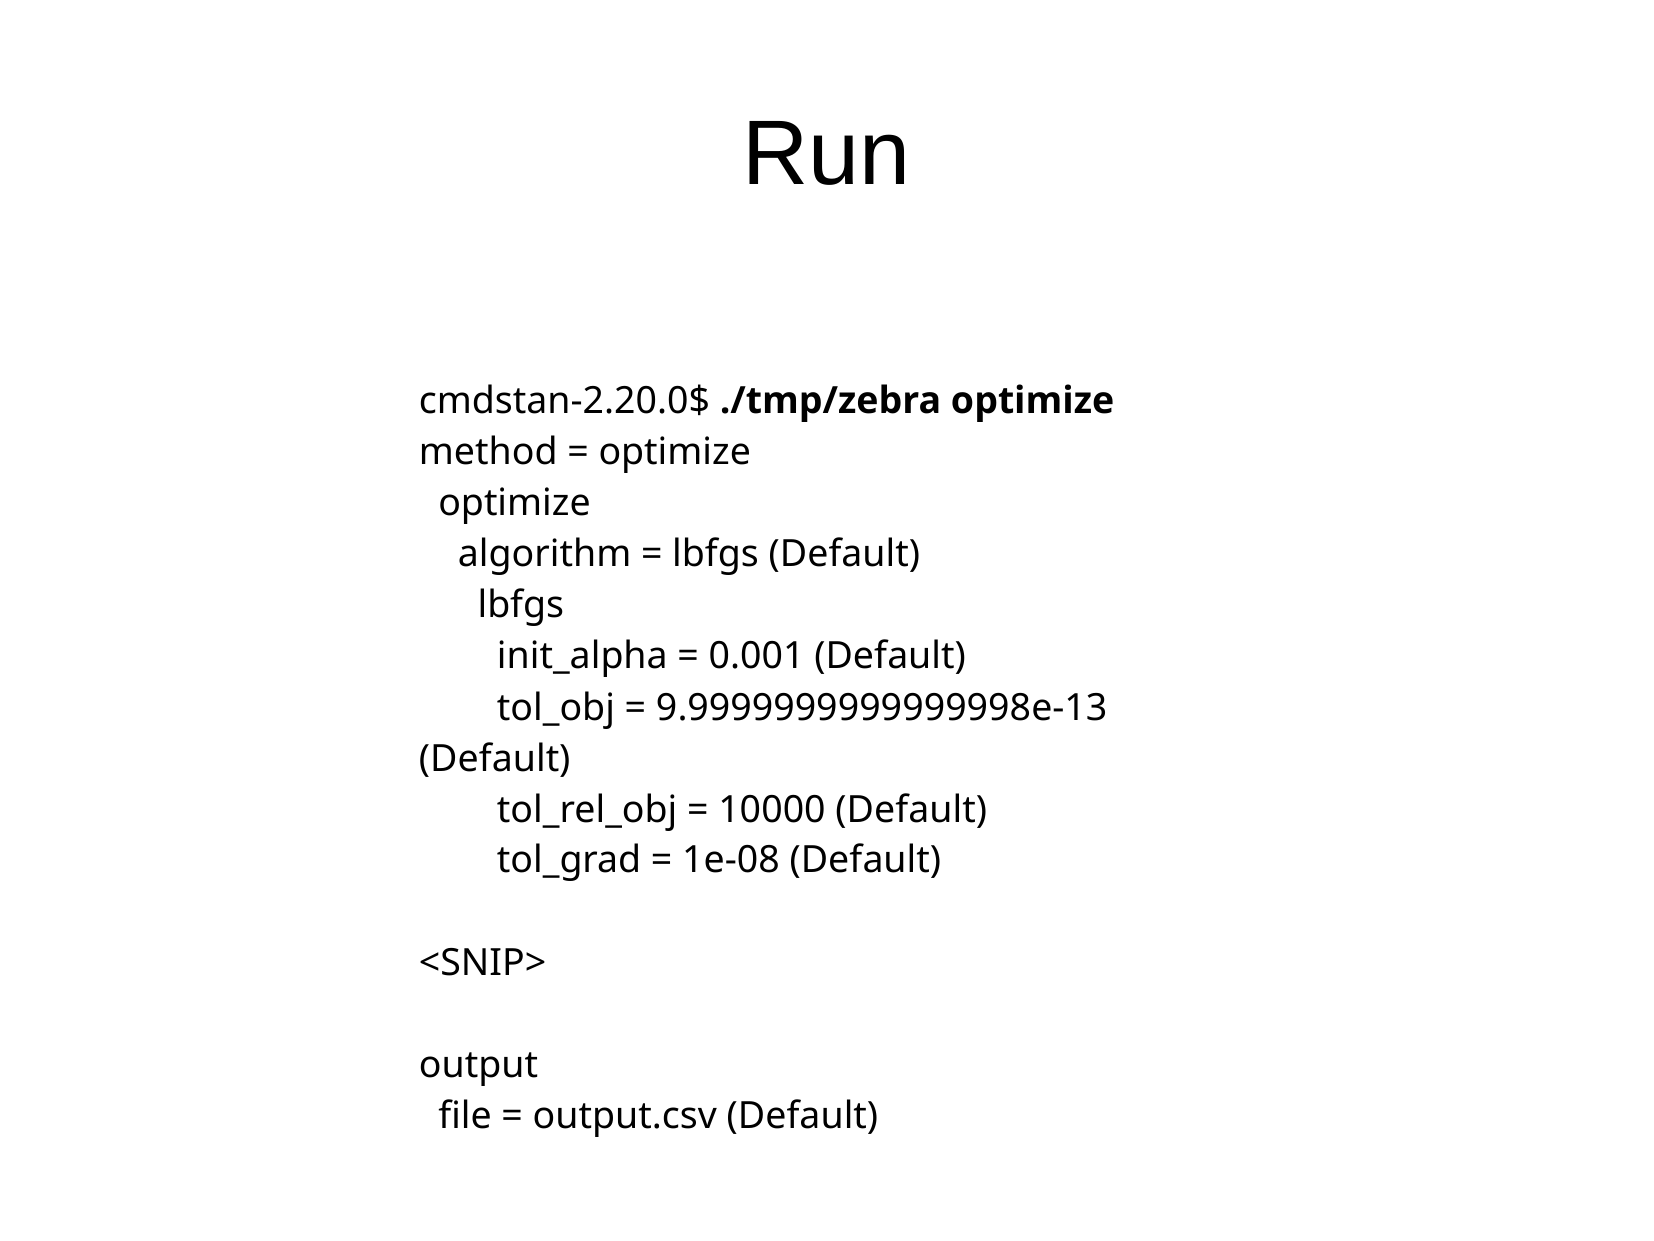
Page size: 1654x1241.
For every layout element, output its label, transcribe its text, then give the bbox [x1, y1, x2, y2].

text_box cmdstan-2.20.0$ ./tmp/zebra optimize method = optimize optimize algorithm = lbfgs (Default) lbfgs init_alpha = 0.001 (Default) tol_obj = 9.9999999999999998e-13 (Default) tol_rel_obj = 10000 (Default) tol_grad = 1e-08 (Default) <SNIP> output file = output.csv (Default) [404, 366, 1263, 1186]
title Run [82, 49, 1571, 257]
